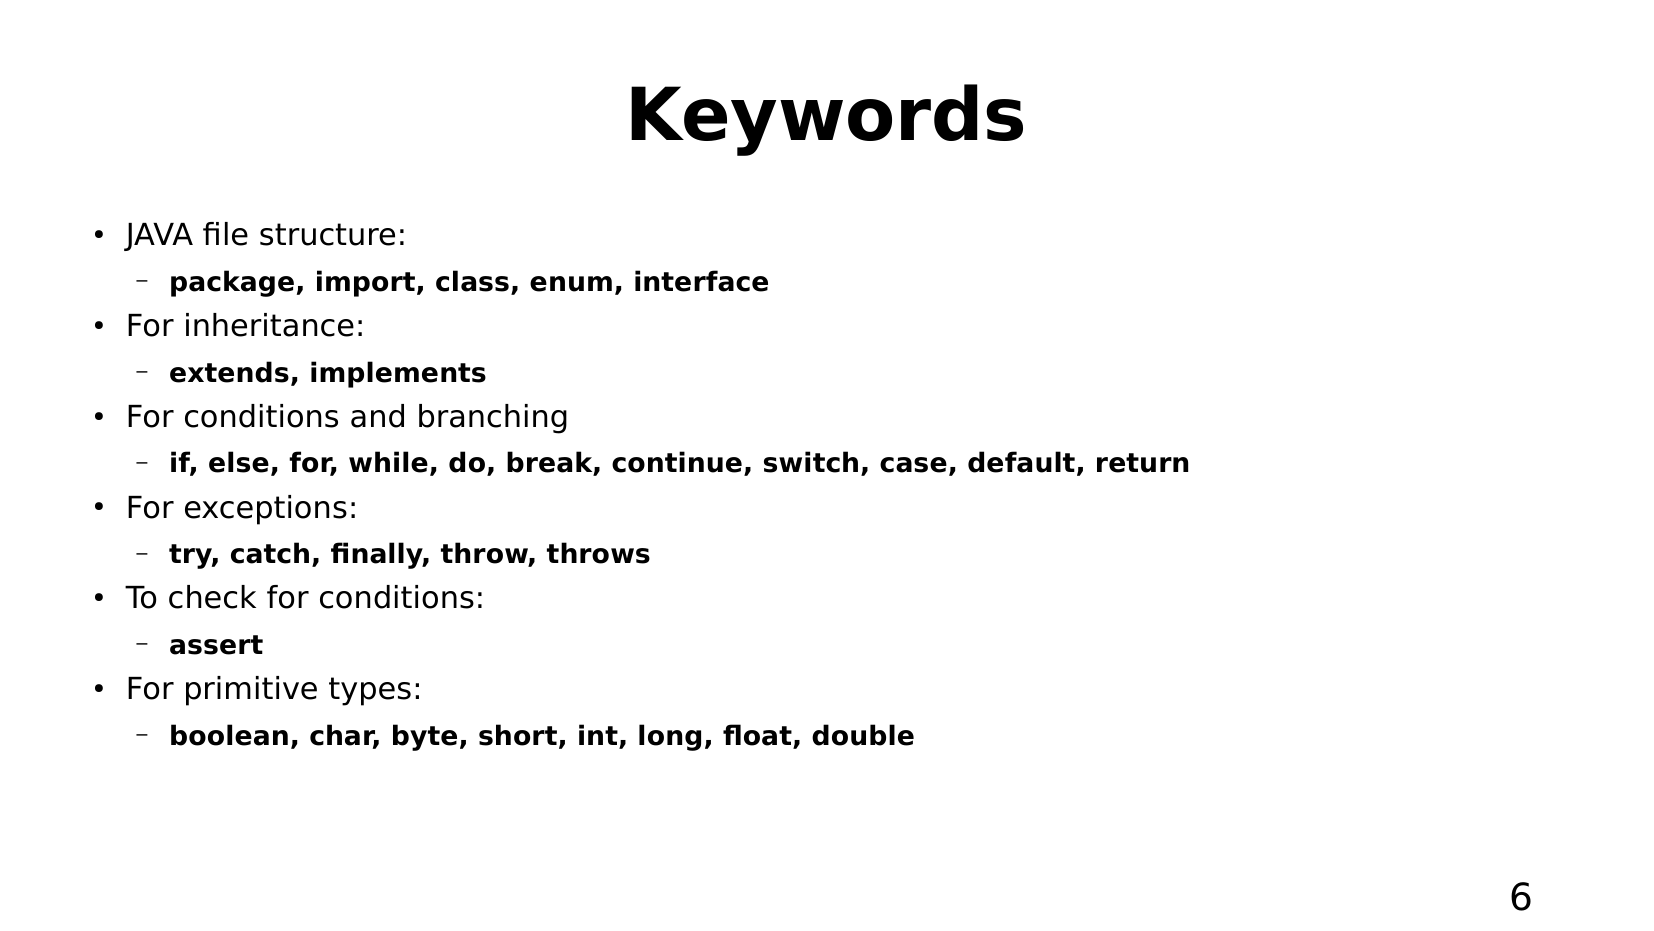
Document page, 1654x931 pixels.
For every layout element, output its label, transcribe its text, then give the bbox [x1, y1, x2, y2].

list JAVA file structure: package, import, class, enum, interface For inheritance: extends, implements For conditions and branching if, else, for, while, do, break, continue, switch, case, default, return For exceptions: try, catch, finally, throw, throws To check for conditions: assert For primitive types: boolean, char, byte, short, int, long, float, double [82, 217, 1538, 758]
title Keywords [82, 72, 1571, 158]
